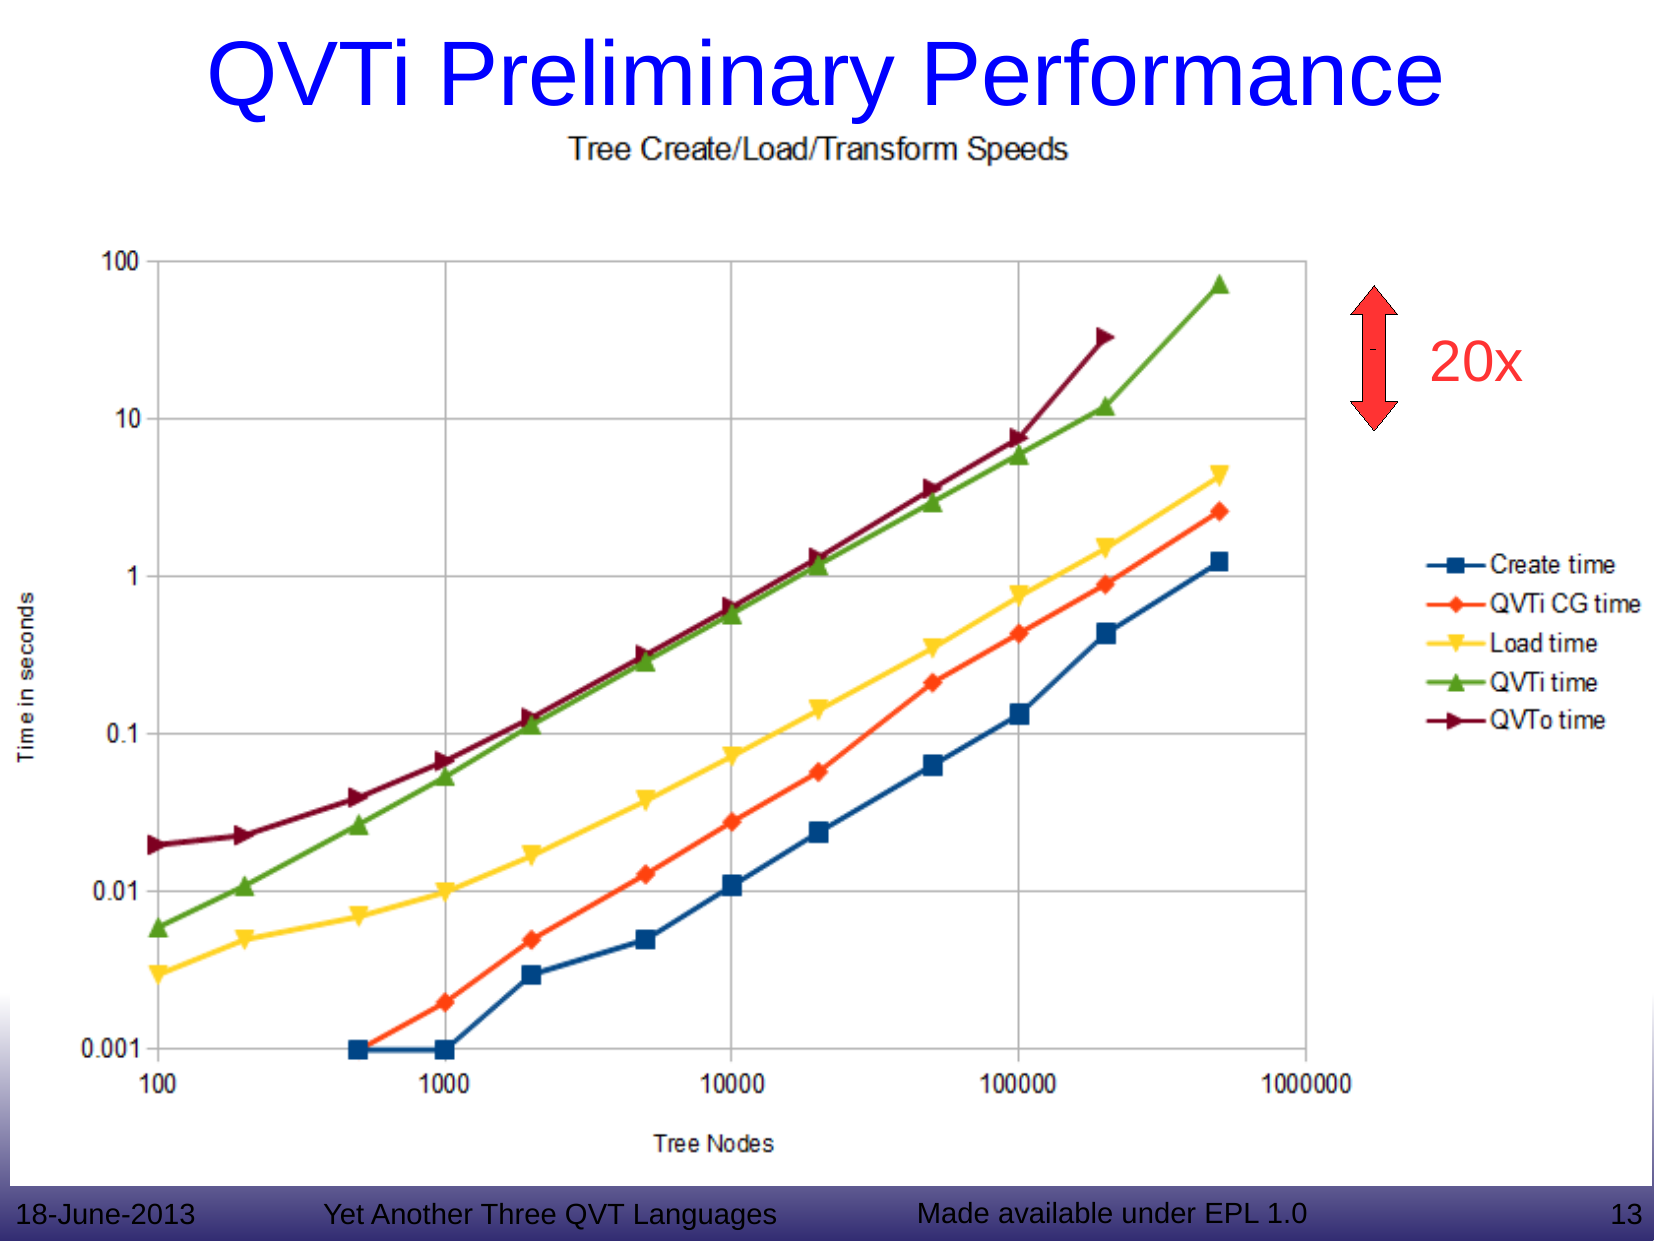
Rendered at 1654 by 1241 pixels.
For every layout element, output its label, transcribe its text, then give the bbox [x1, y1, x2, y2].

text_box [1350, 285, 1398, 431]
title QVTi Preliminary Performance [82, 22, 1571, 126]
picture [10, 127, 1652, 1187]
text_box 20x [1414, 321, 1573, 402]
